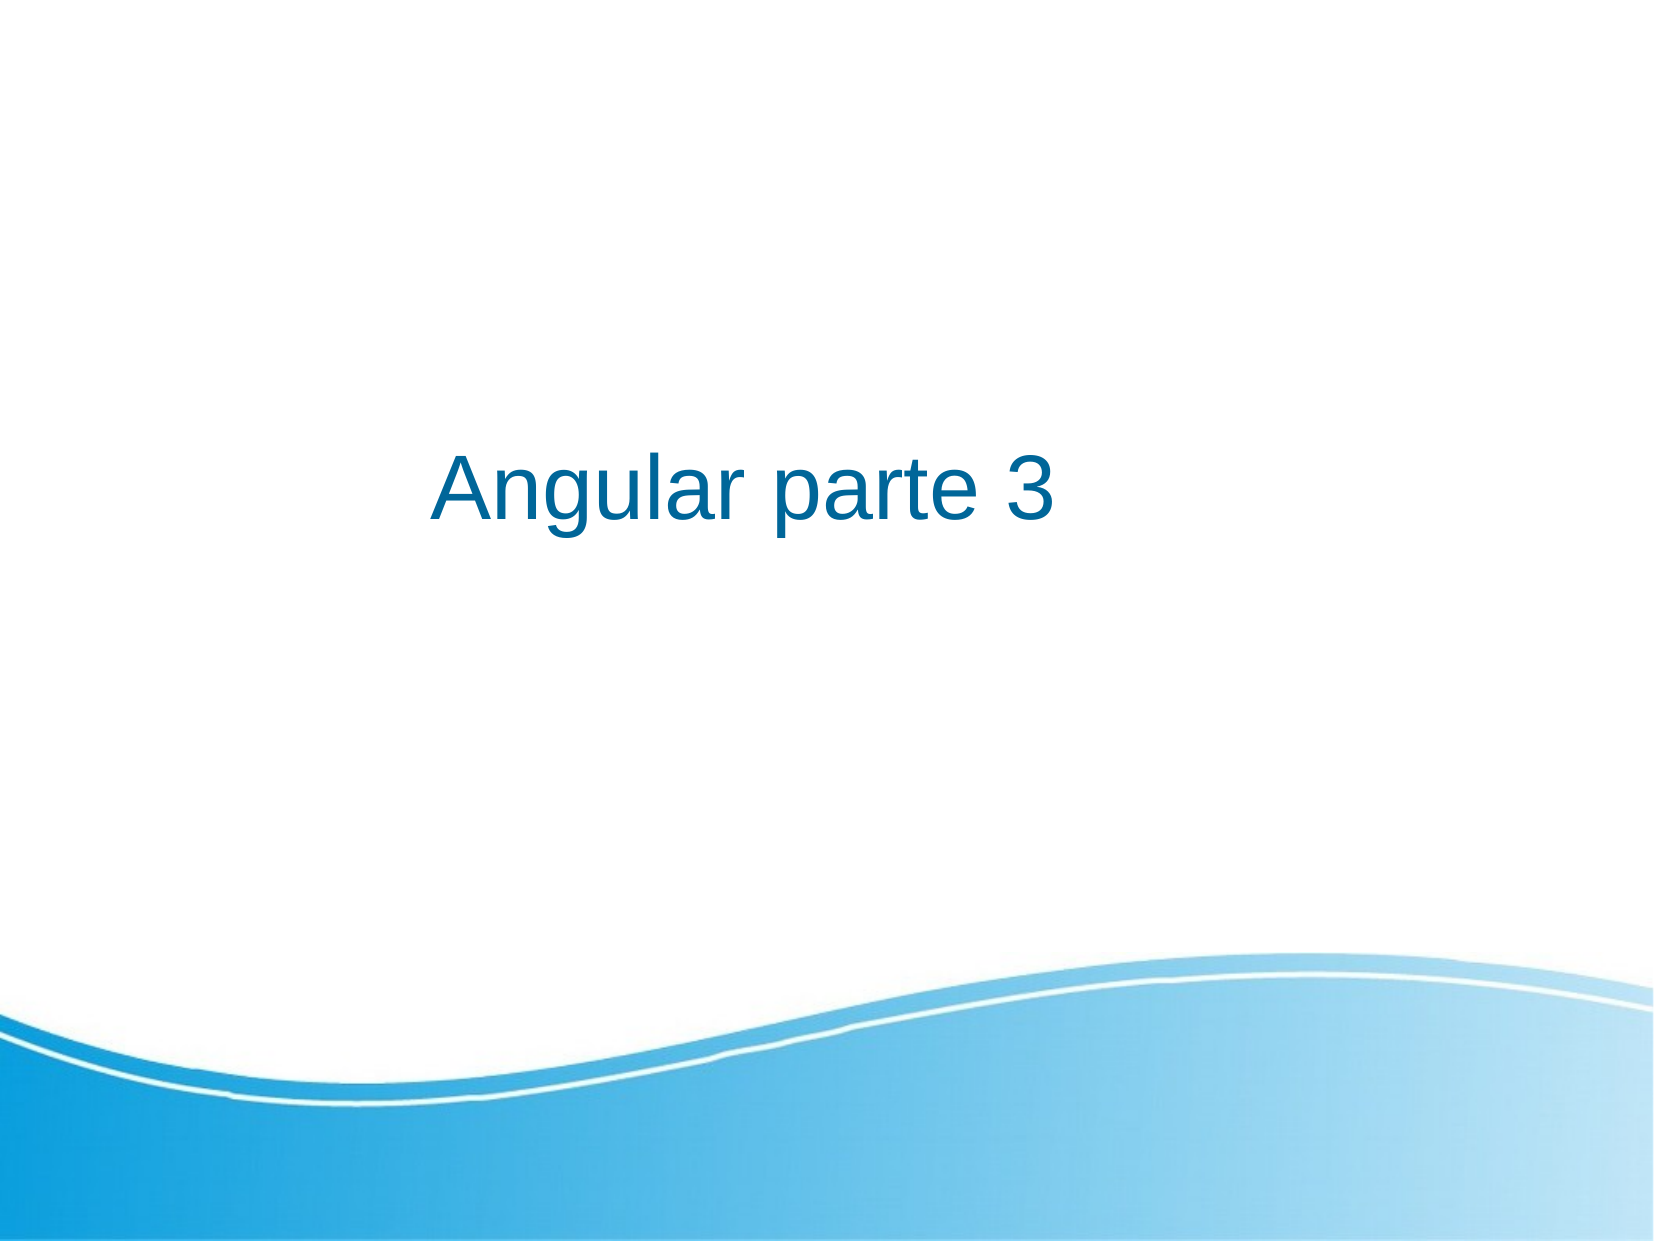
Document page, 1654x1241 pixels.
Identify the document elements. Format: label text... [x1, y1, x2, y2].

picture [0, 952, 1654, 1241]
title Angular parte 3 [0, 384, 1489, 592]
